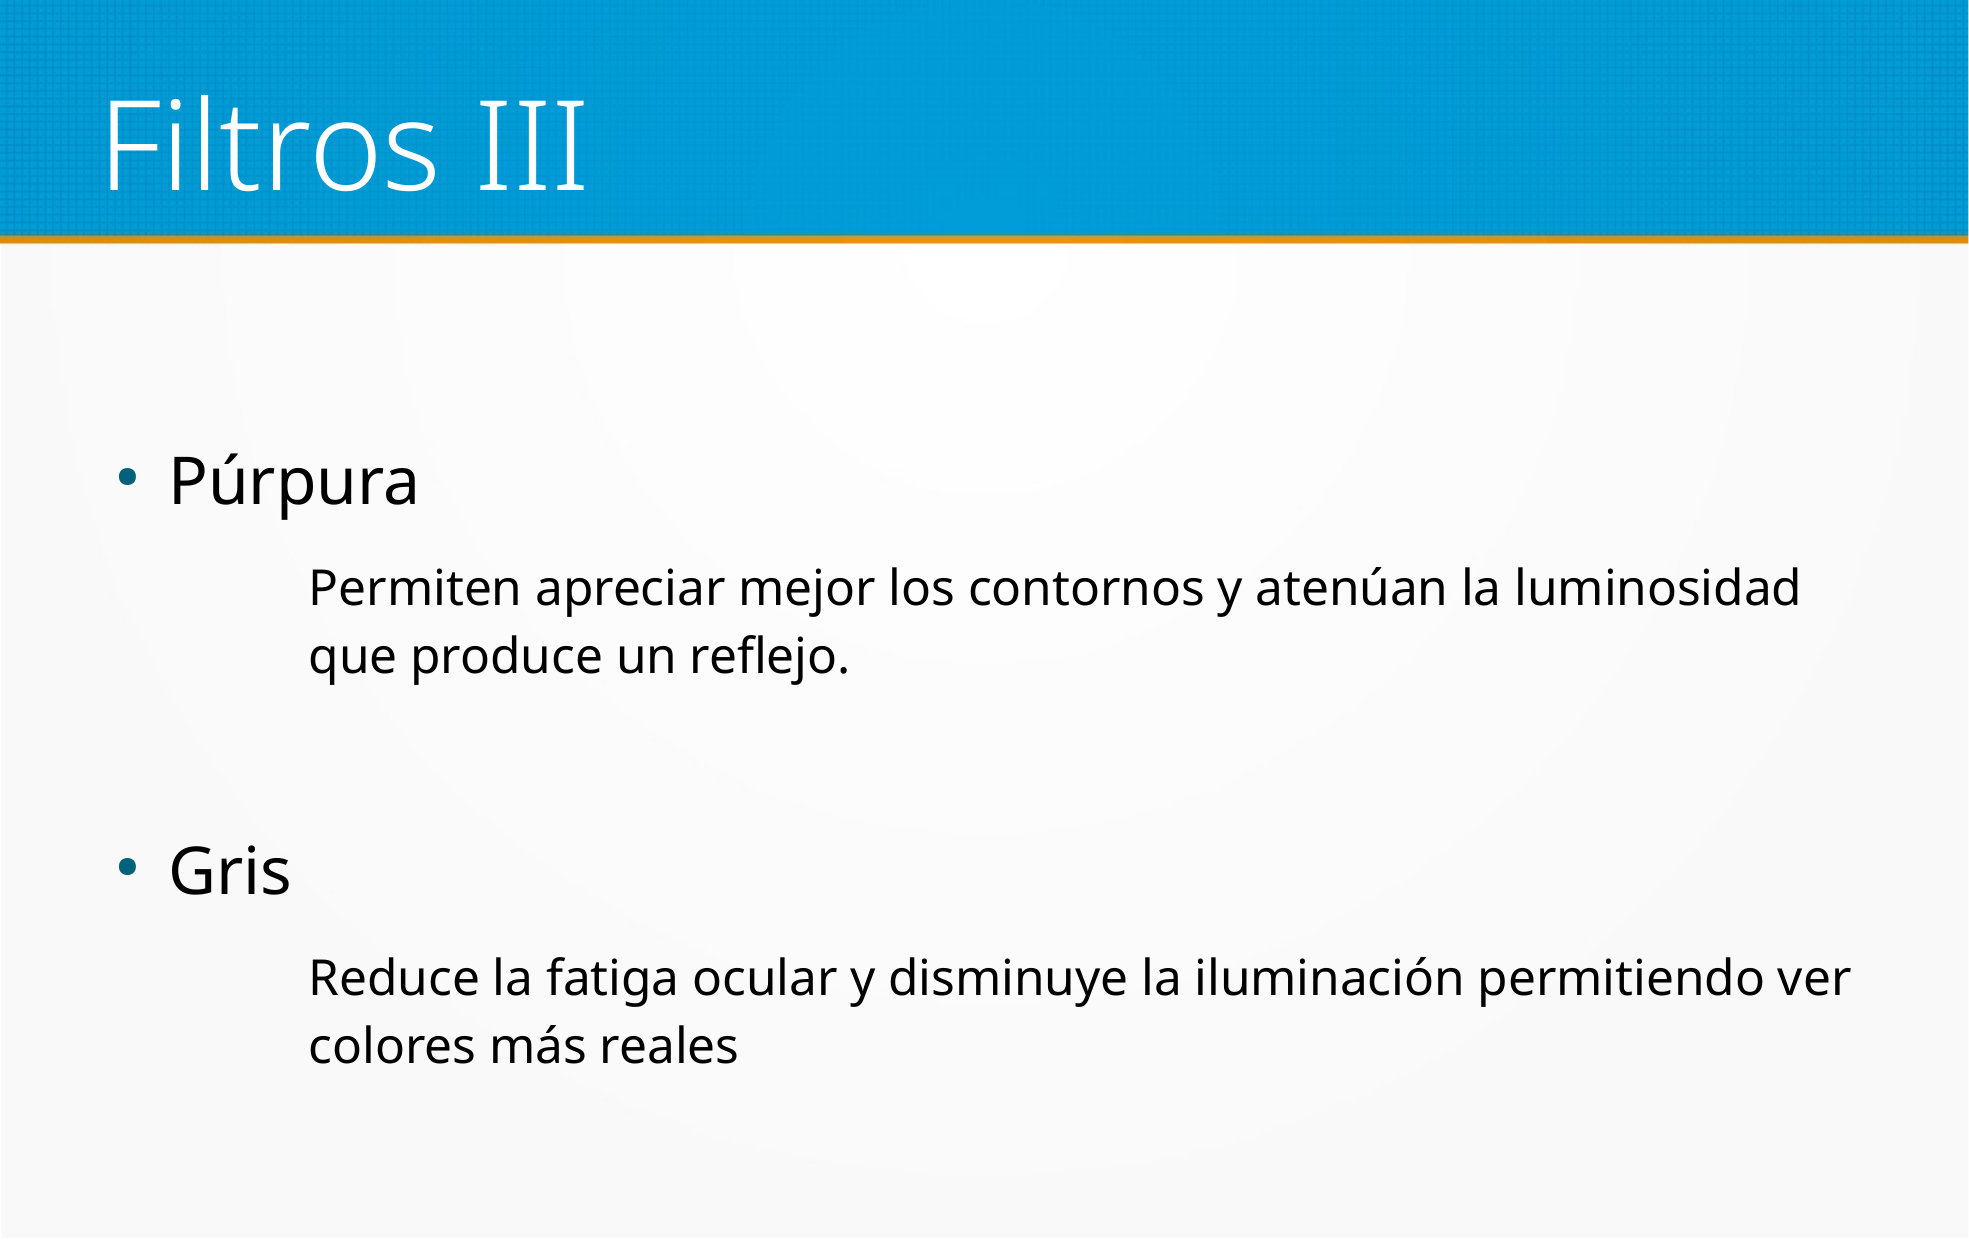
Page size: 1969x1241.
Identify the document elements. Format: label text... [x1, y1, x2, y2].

title Filtros III [98, 19, 1870, 227]
list Púrpura Permiten apreciar mejor los contornos y atenúan la luminosidad que produce un reflejo. Gris Reduce la fatiga ocular y disminuye la iluminación permitiendo ver colores más reales [98, 315, 1861, 1081]
picture [0, 233, 1969, 1241]
